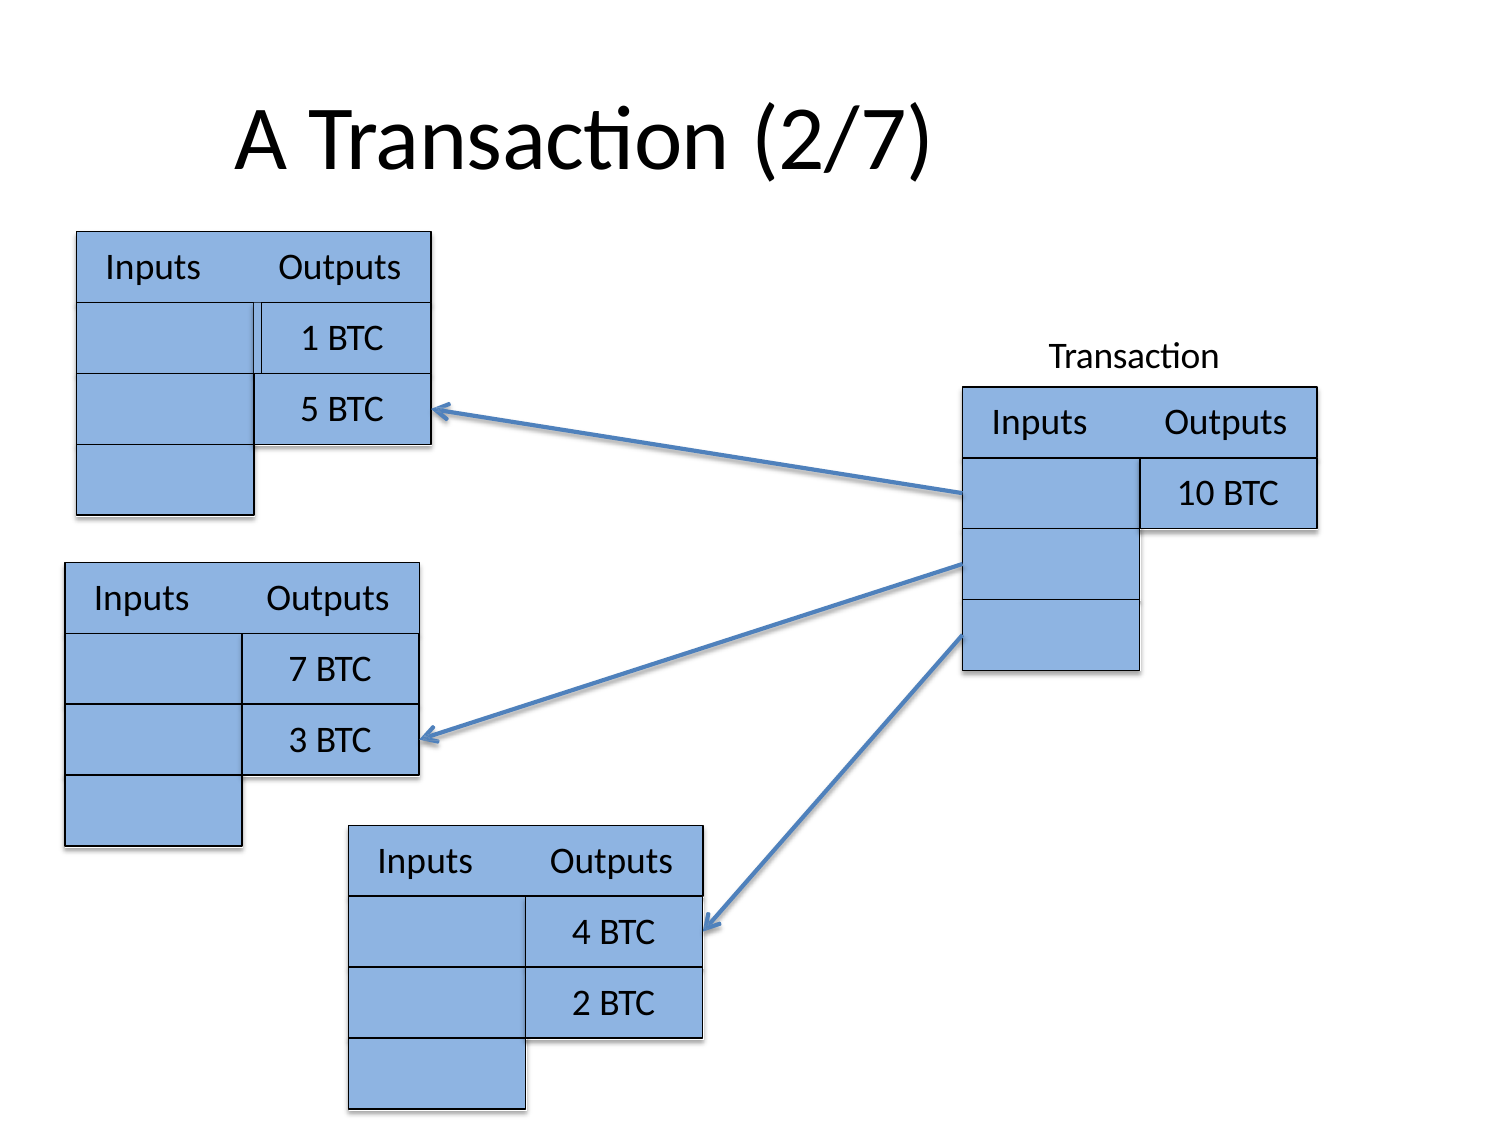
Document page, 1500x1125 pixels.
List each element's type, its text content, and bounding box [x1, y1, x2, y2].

text_box 1 BTC [298, 313, 423, 359]
text_box 3 BTC [286, 714, 393, 760]
text_box 5 BTC [298, 383, 431, 430]
text_box 4 BTC [569, 906, 677, 952]
text_box 7 BTC [286, 643, 393, 689]
text_box Inputs [989, 397, 1090, 443]
text_box Inputs [103, 242, 204, 288]
picture [954, 382, 1327, 456]
text_box [56, 227, 1325, 1121]
text_box Outputs [1162, 397, 1291, 443]
text_box Transaction [1046, 331, 1260, 377]
text_box Outputs [276, 242, 441, 288]
text_box 2 BTC [569, 977, 690, 1023]
text_box Outputs [548, 835, 677, 882]
text_box Outputs [264, 573, 393, 619]
text_box 10 BTC [1174, 468, 1283, 514]
text_box Inputs [91, 573, 192, 619]
title A Transaction (2/7) [90, 33, 1410, 211]
text_box Inputs [375, 835, 476, 882]
